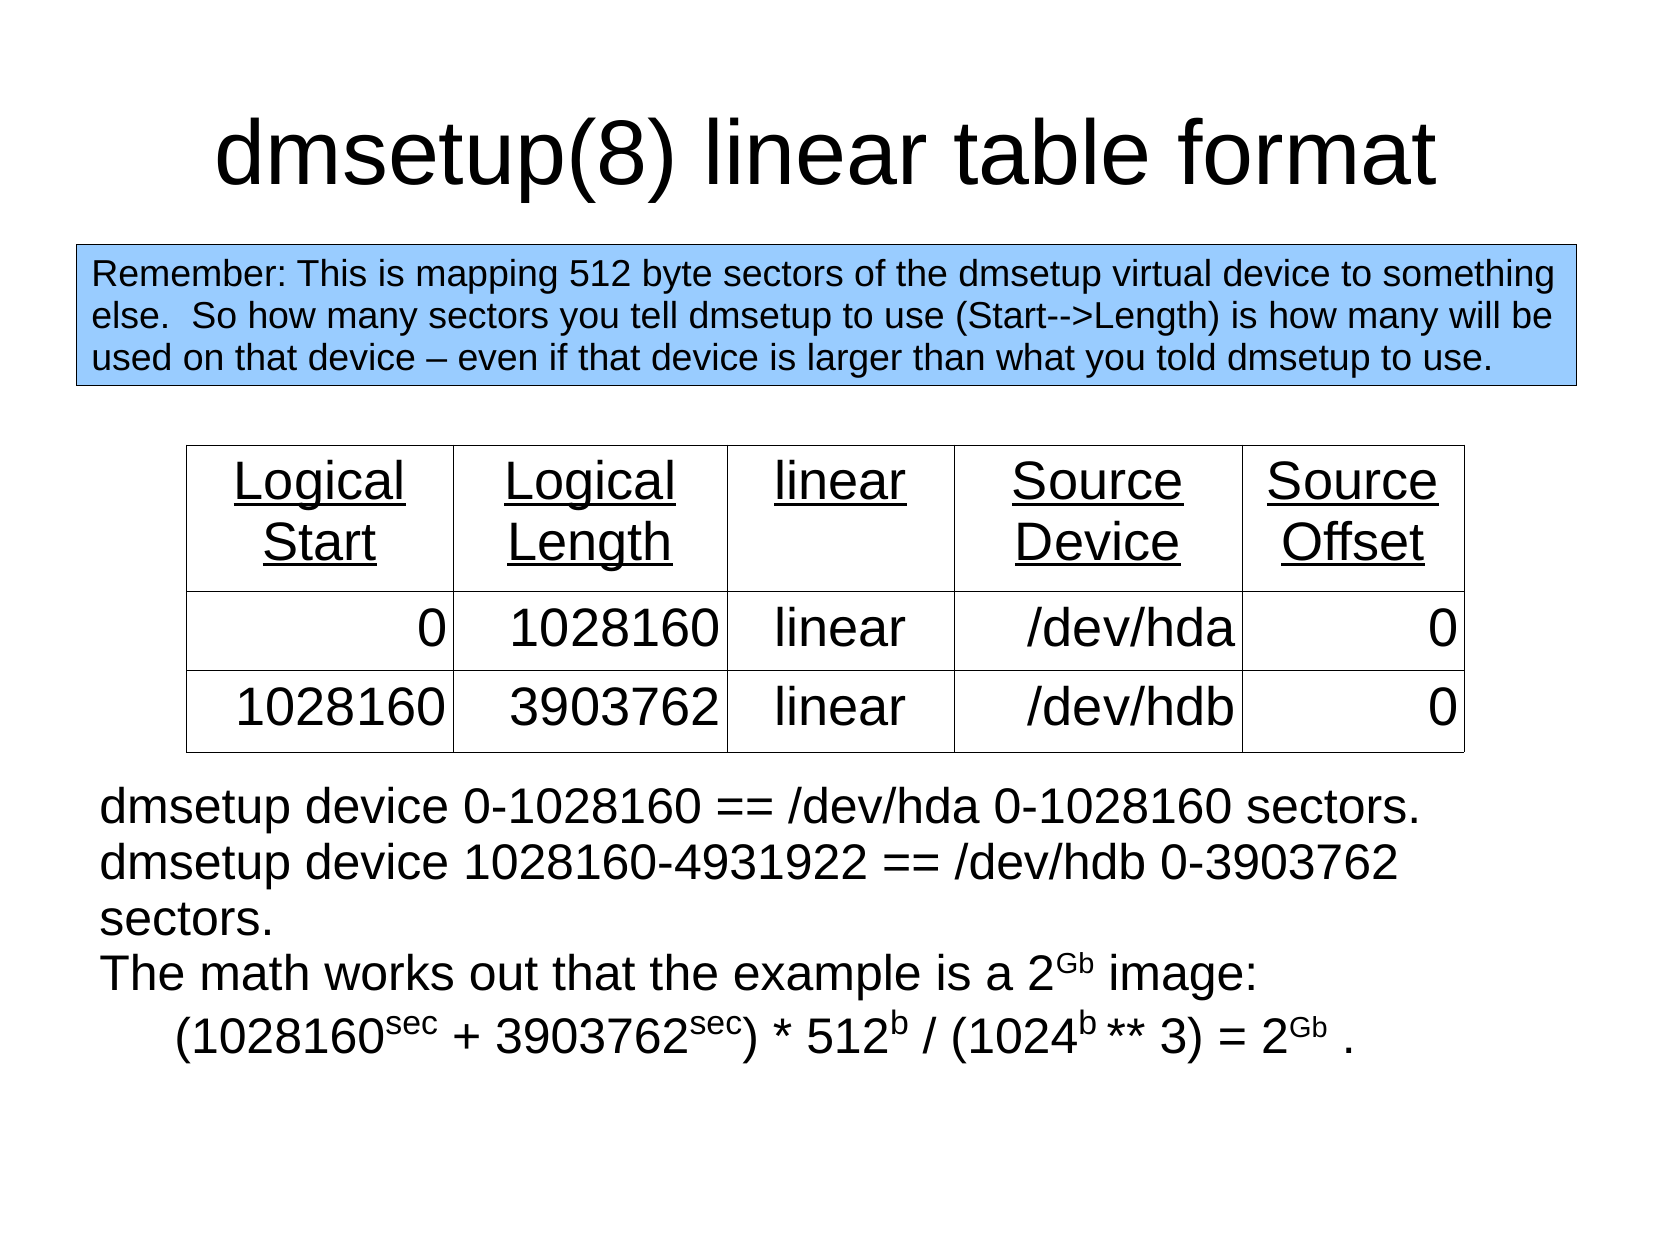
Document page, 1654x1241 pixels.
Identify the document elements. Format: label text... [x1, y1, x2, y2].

table_cell linear [728, 592, 954, 670]
title dmsetup(8) linear table format [82, 56, 1571, 244]
table_cell 0 [1243, 671, 1464, 752]
table_header Logical Start [187, 446, 453, 591]
table_cell 3903762 [454, 671, 727, 752]
table_header Source Offset [1243, 446, 1464, 591]
table_header Source Device [955, 446, 1242, 591]
table_cell 1028160 [454, 592, 727, 670]
table_cell /dev/hdb [955, 671, 1242, 752]
text_box Remember: This is mapping 512 byte sectors of the dmsetup virtual device to something else. So how many sectors you tell dmsetup to use (Start-->Length) is how many will be used on that device – even if that device is larger than what you told dmsetup to use. [76, 244, 1577, 386]
table_cell /dev/hda [955, 592, 1242, 670]
table_header Logical Length [454, 446, 727, 591]
table_cell 0 [1243, 592, 1464, 670]
table_header linear [728, 446, 954, 591]
table_cell 1028160 [187, 671, 453, 752]
table_cell 0 [187, 592, 453, 670]
table_cell linear [728, 671, 954, 752]
text_box dmsetup device 0-1028160 == /dev/hda 0-1028160 sectors. dmsetup device 1028160-4931922 == /dev/hdb 0-3903762 sectors. The math works out that the example is a 2Gb image: (1028160sec + 3903762sec) * 512b / (1024b ** 3) = 2Gb . [84, 770, 1585, 1120]
